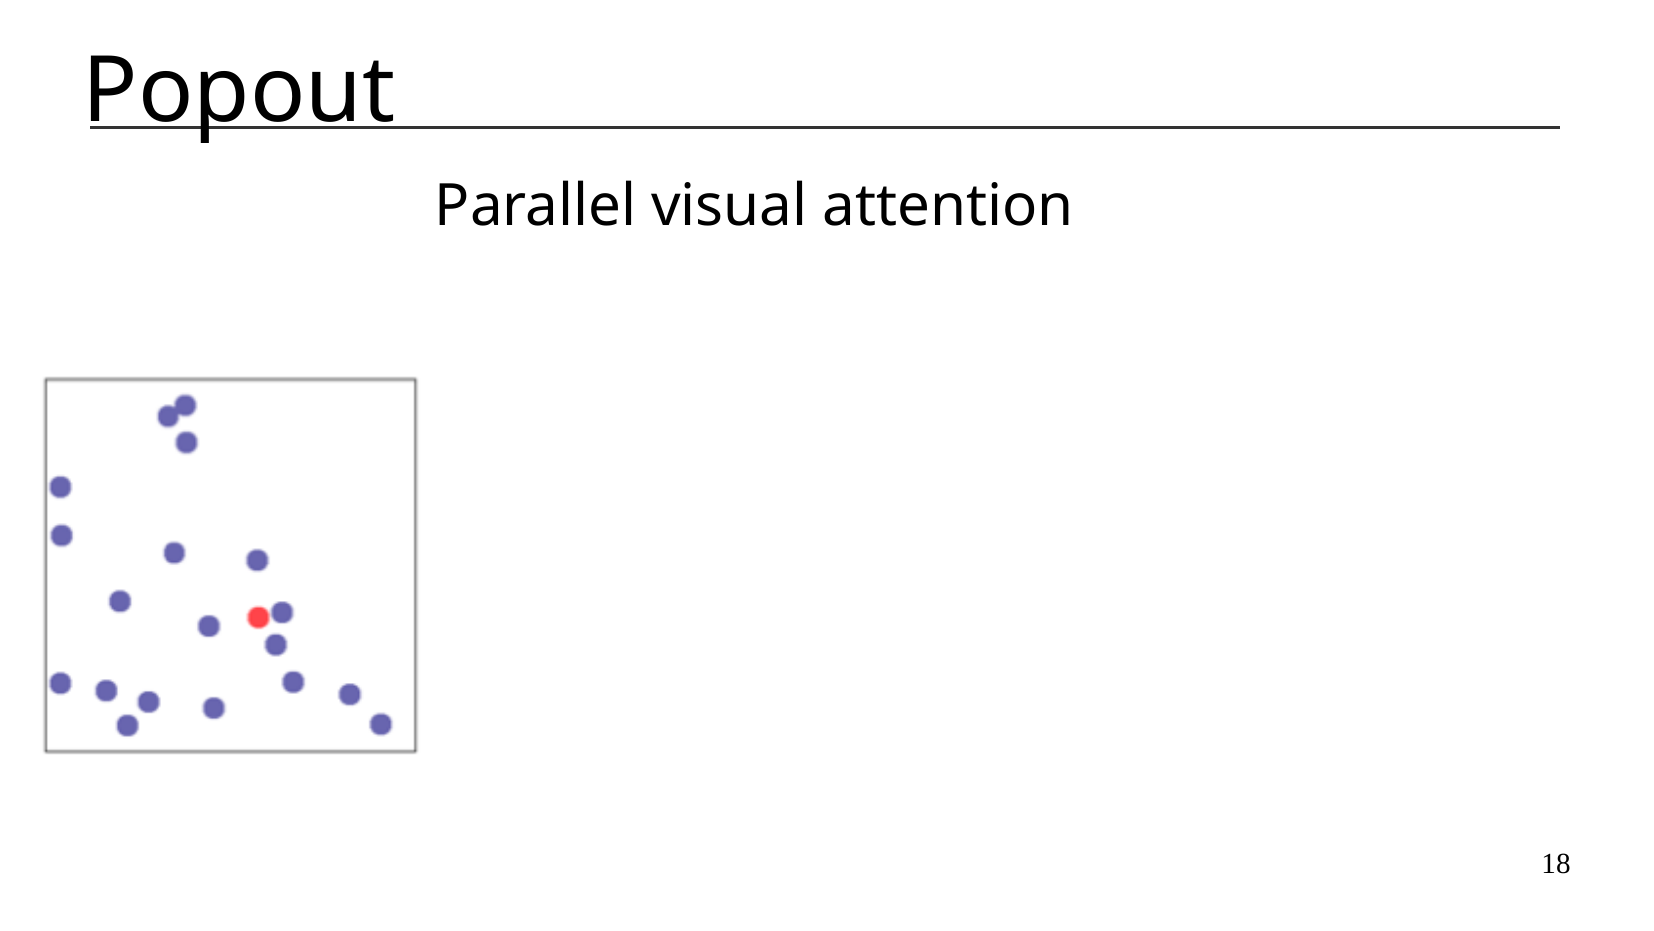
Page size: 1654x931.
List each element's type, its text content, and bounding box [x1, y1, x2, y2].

picture [32, 360, 435, 766]
text_box Parallel visual attention [420, 155, 1120, 242]
title Popout [82, 32, 1571, 140]
